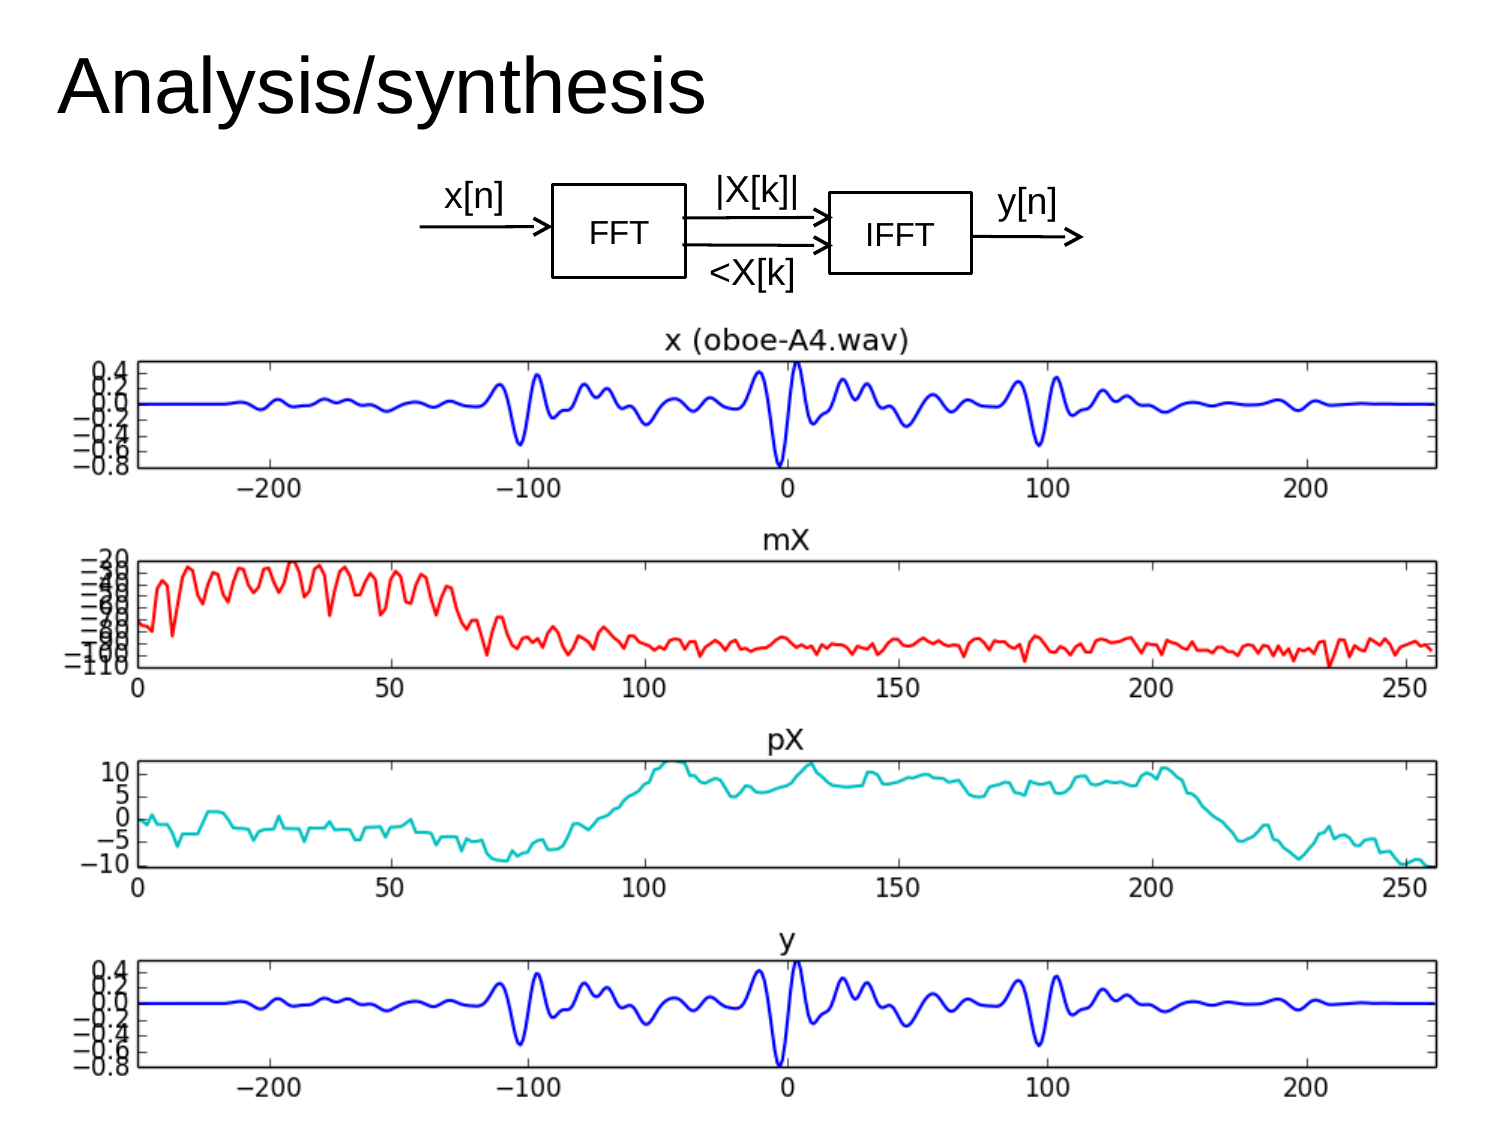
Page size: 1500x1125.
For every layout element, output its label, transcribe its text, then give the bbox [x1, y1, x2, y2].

picture [37, 301, 1463, 1125]
text_box |X[k]| [700, 161, 815, 218]
text_box <X[k] [694, 243, 811, 301]
text_box IFFT [829, 192, 972, 274]
text_box FFT [552, 184, 686, 278]
text_box y[n] [982, 173, 1073, 231]
title Analysis/synthesis [57, 0, 1408, 180]
text_box x[n] [429, 167, 520, 225]
